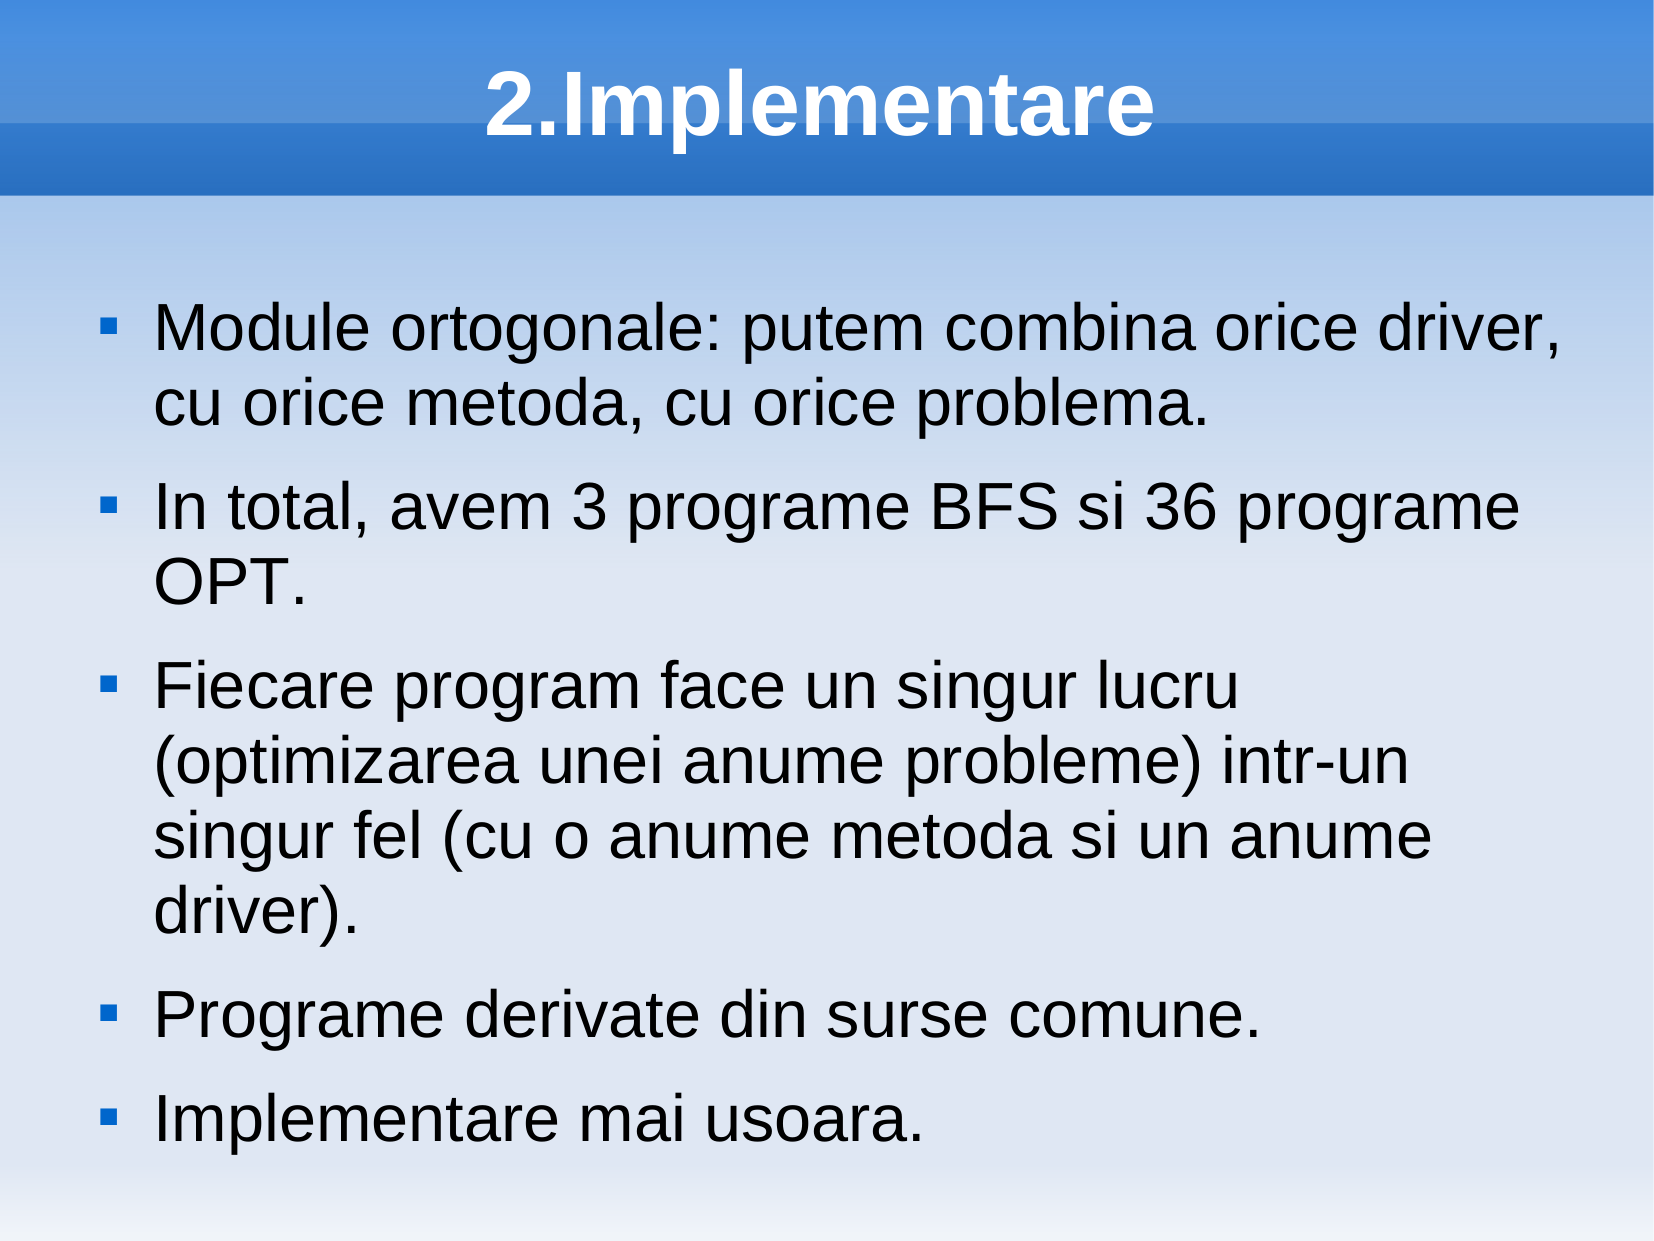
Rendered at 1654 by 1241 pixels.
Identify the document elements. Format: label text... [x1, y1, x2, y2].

title 2.Implementare [76, 7, 1565, 200]
list Module ortogonale: putem combina orice driver, cu orice metoda, cu orice problema. In total, avem 3 programe BFS si 36 programe OPT. Fiecare program face un singur lucru (optimizarea unei anume probleme) intr-un singur fel (cu o anume metoda si un anume driver). Programe derivate din surse comune. Implementare mai usoara. [82, 290, 1571, 1157]
picture [0, 0, 1654, 1241]
